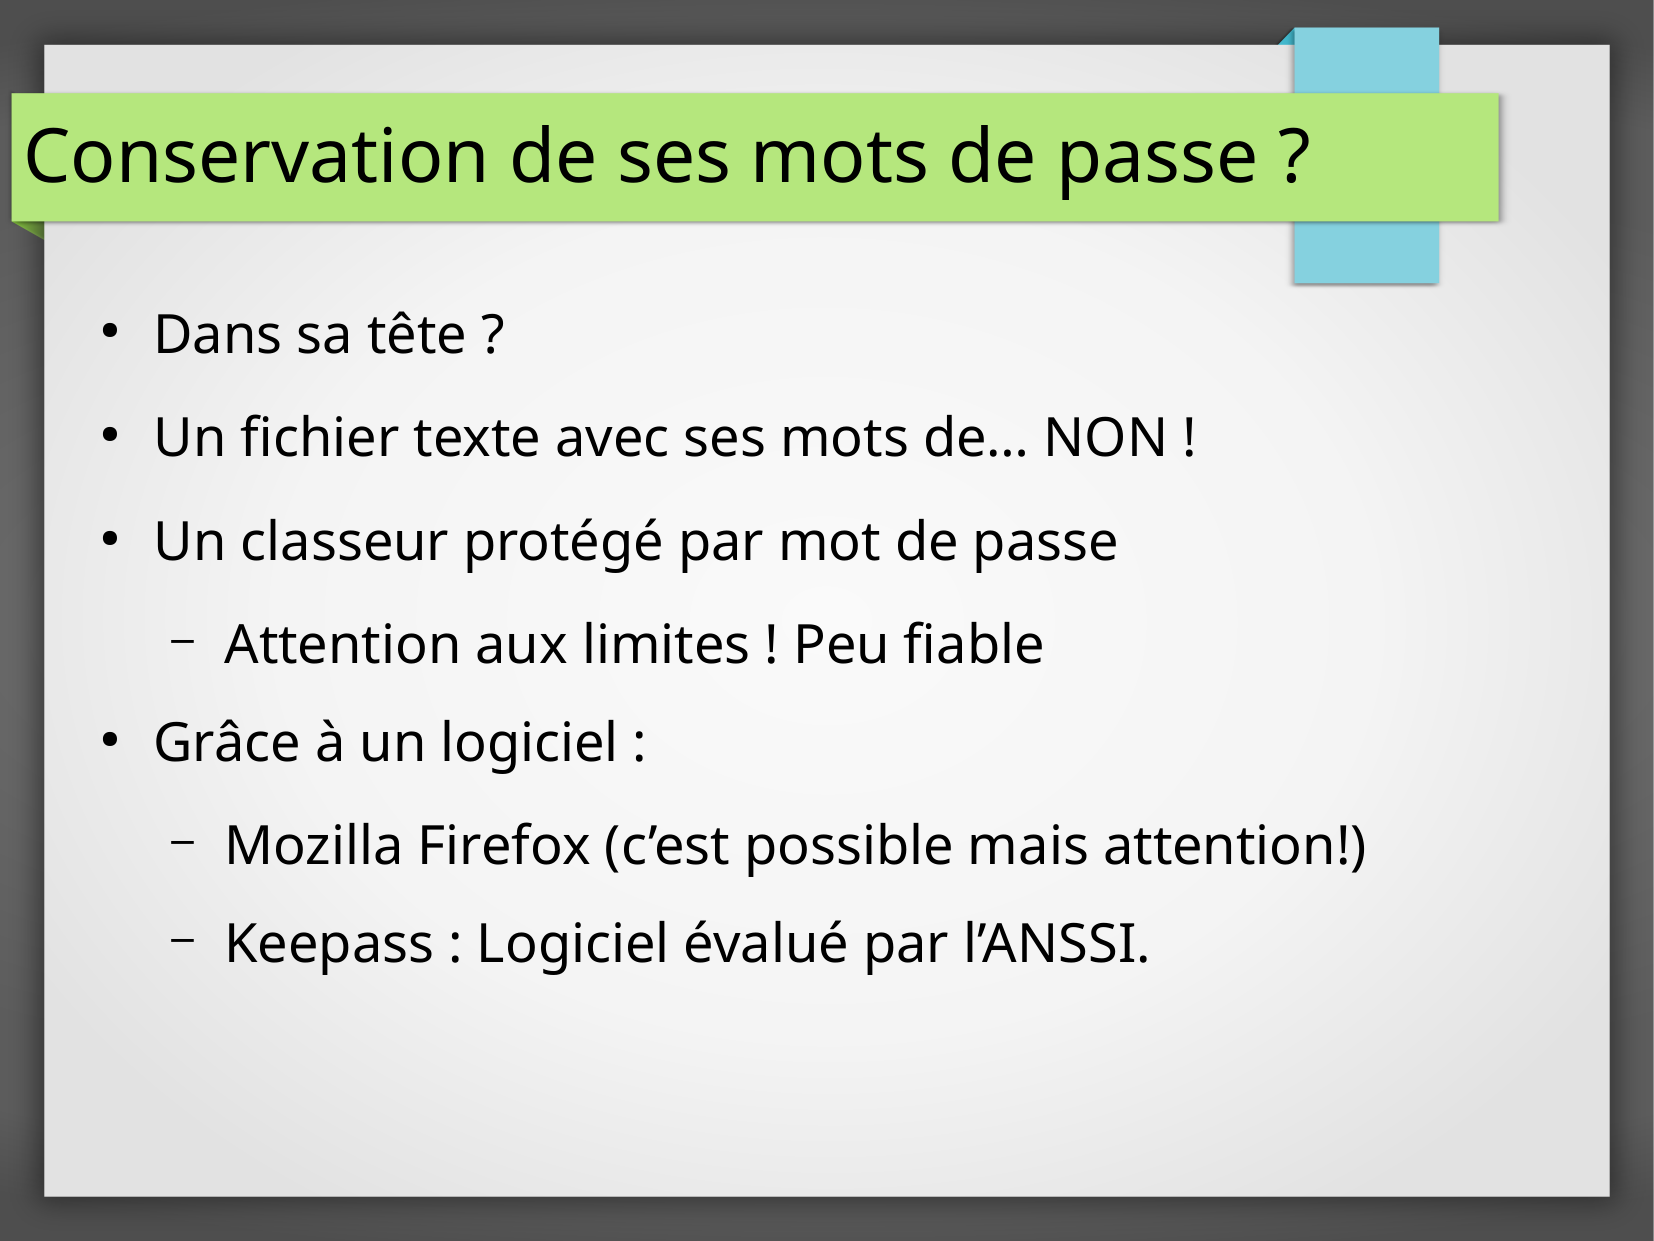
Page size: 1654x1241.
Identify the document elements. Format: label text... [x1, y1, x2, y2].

picture [0, 0, 1654, 1241]
list Dans sa tête ? Un fichier texte avec ses mots de… NON ! Un classeur protégé par mot de passe Attention aux limites ! Peu fiable Grâce à un logiciel : Mozilla Firefox (c’est possible mais attention!) Keepass : Logiciel évalué par l’ANSSI. [82, 295, 1571, 1015]
title Conservation de ses mots de passe ? [23, 60, 1524, 248]
